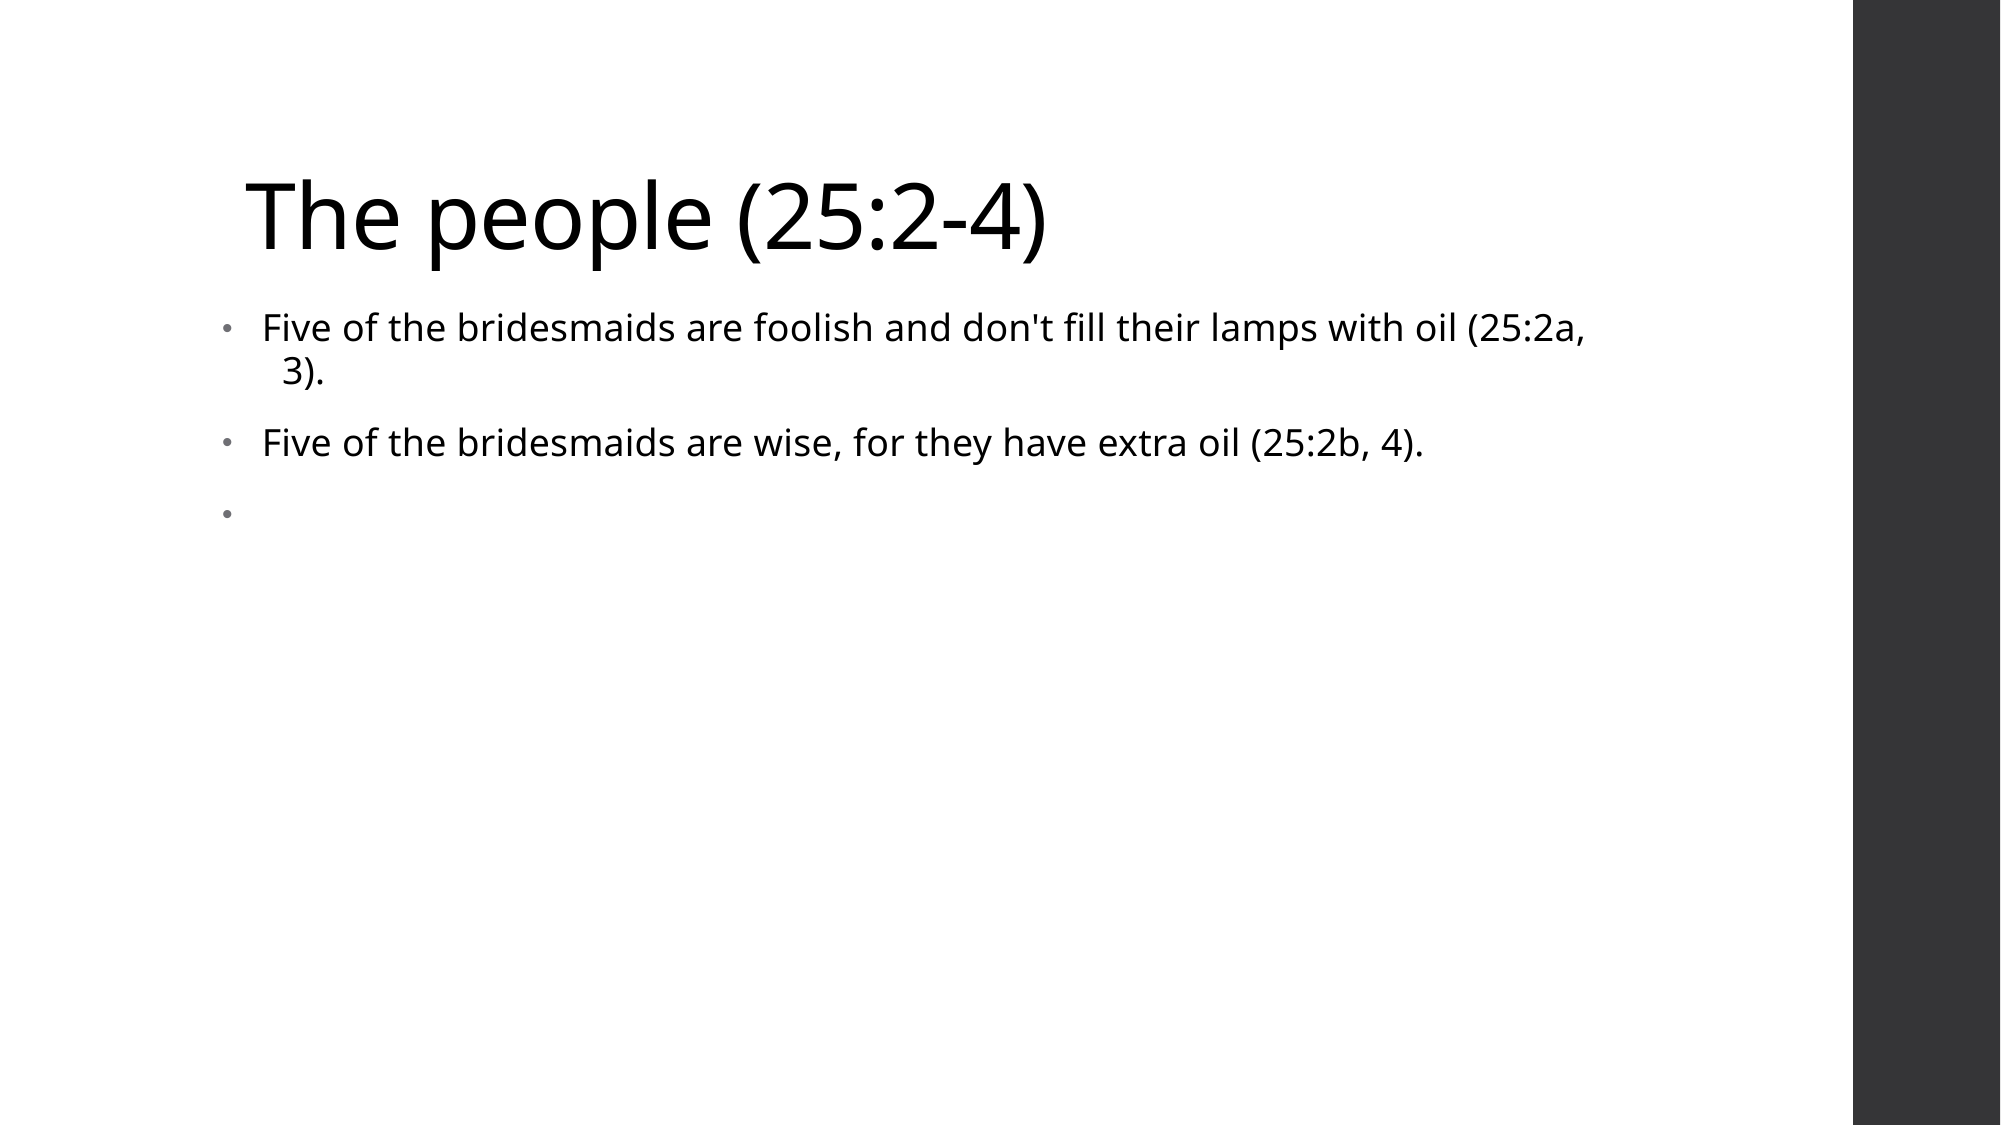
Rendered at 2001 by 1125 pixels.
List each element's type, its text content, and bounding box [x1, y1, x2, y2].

list Five of the bridesmaids are foolish and don't fill their lamps with oil (25:2a, 3). Five of the bridesmaids are wise, for they have extra oil (25:2b, 4). [206, 299, 1617, 1014]
title The people (25:2-4) [206, 60, 1797, 278]
